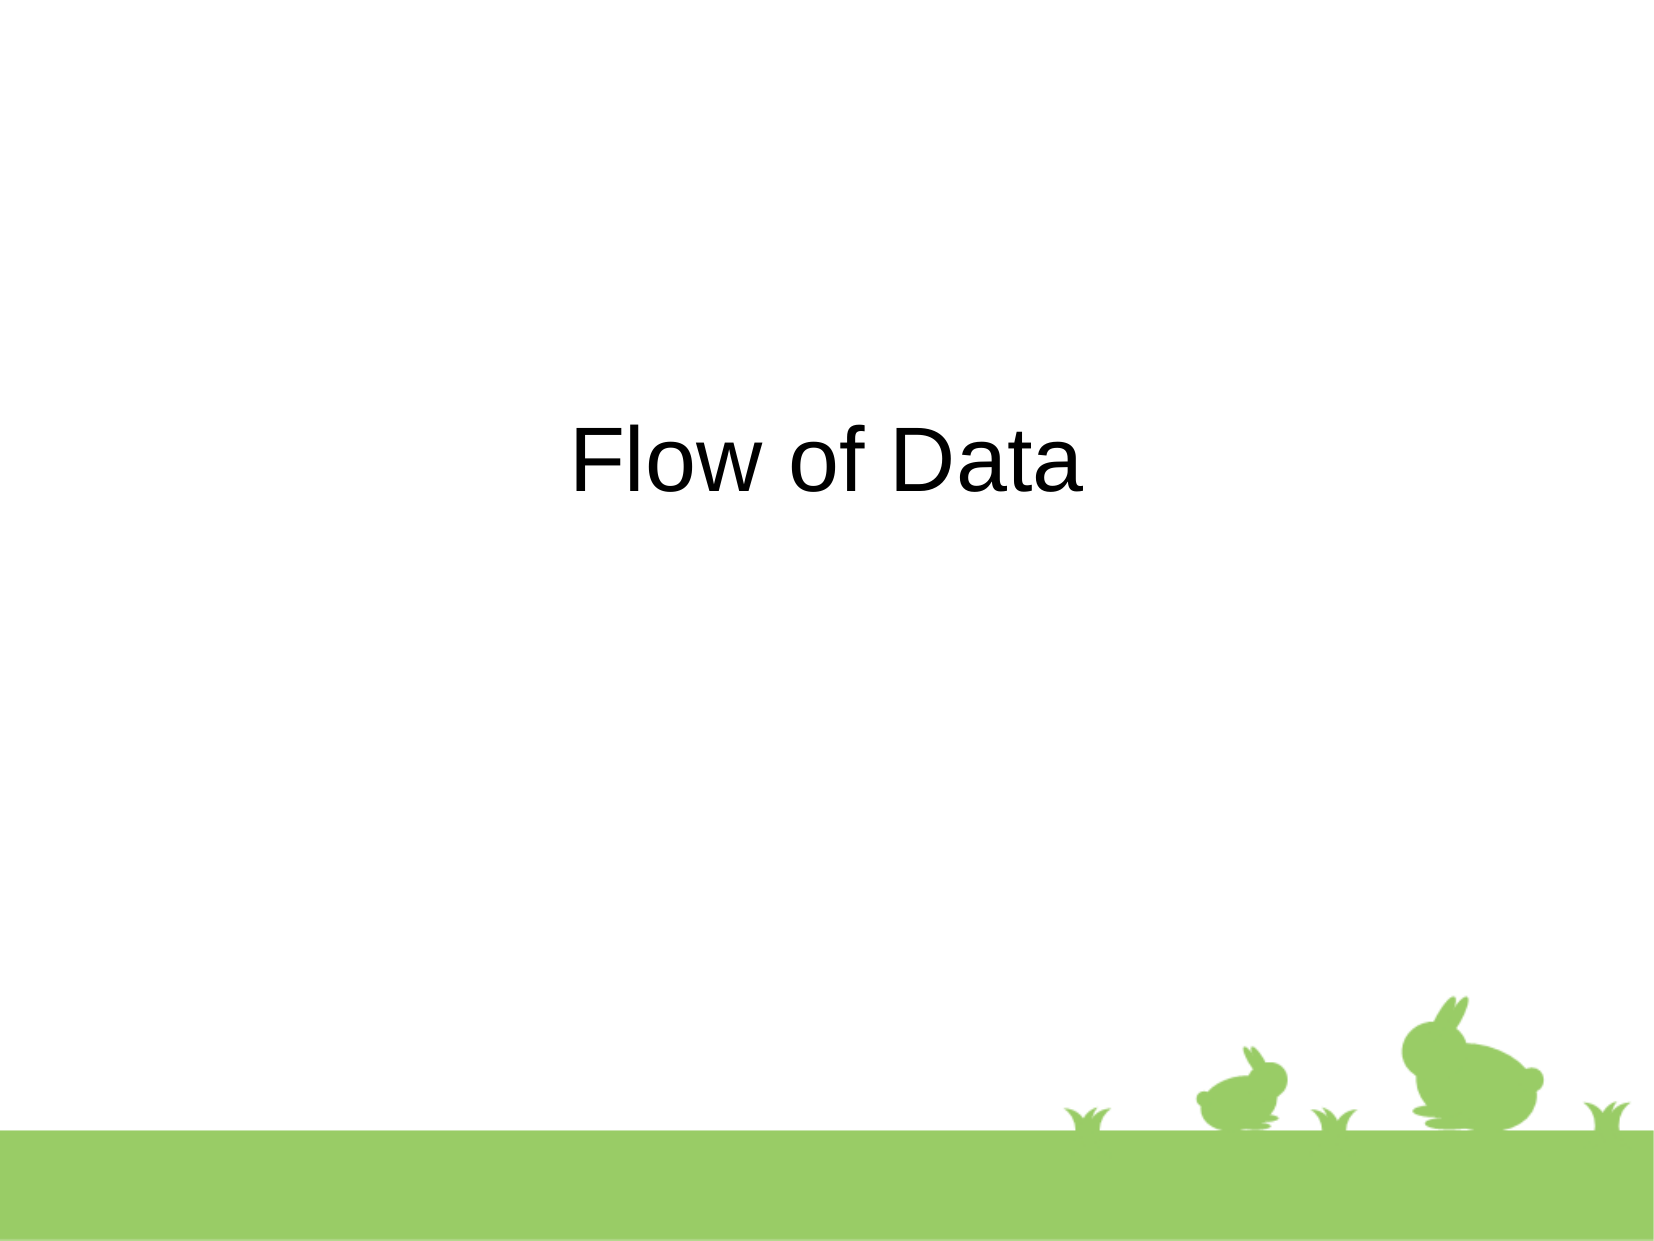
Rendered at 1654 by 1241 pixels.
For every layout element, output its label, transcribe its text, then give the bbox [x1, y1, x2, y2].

title Flow of Data [82, 356, 1571, 564]
picture [0, 0, 1654, 1241]
